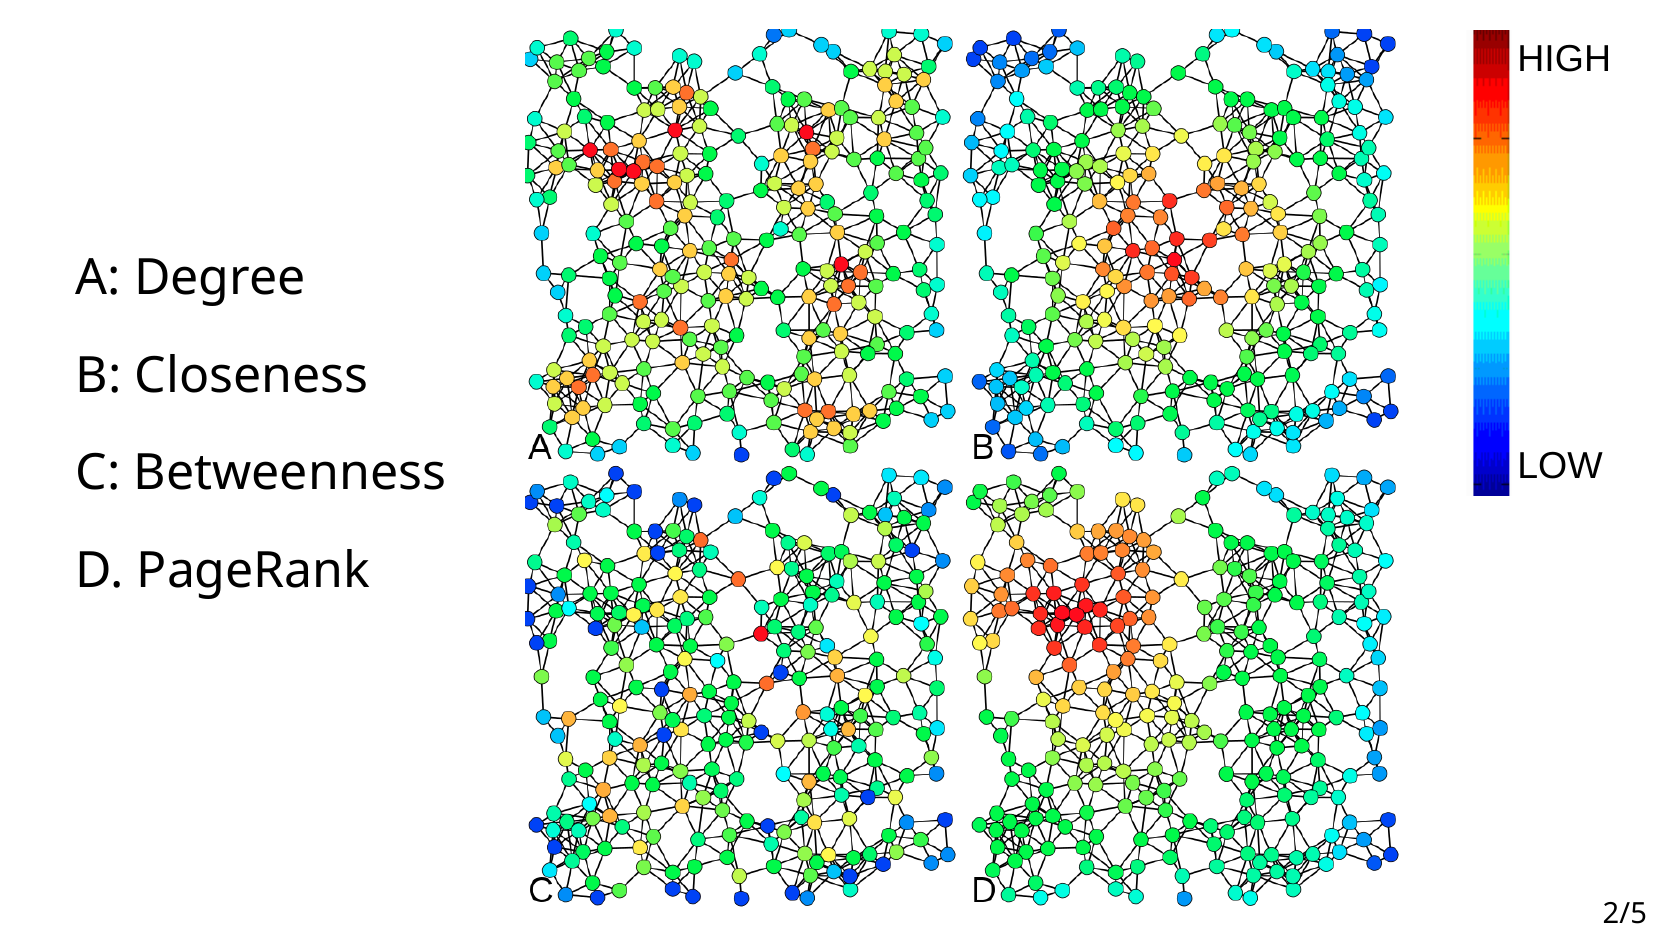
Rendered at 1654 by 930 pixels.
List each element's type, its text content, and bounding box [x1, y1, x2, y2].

text_box HIGH [1502, 29, 1627, 87]
list A: Degree B: Closeness C: Betweenness D. PageRank [75, 240, 481, 616]
picture [525, 29, 1411, 908]
text_box LOW [1502, 437, 1618, 495]
picture [1466, 29, 1512, 496]
